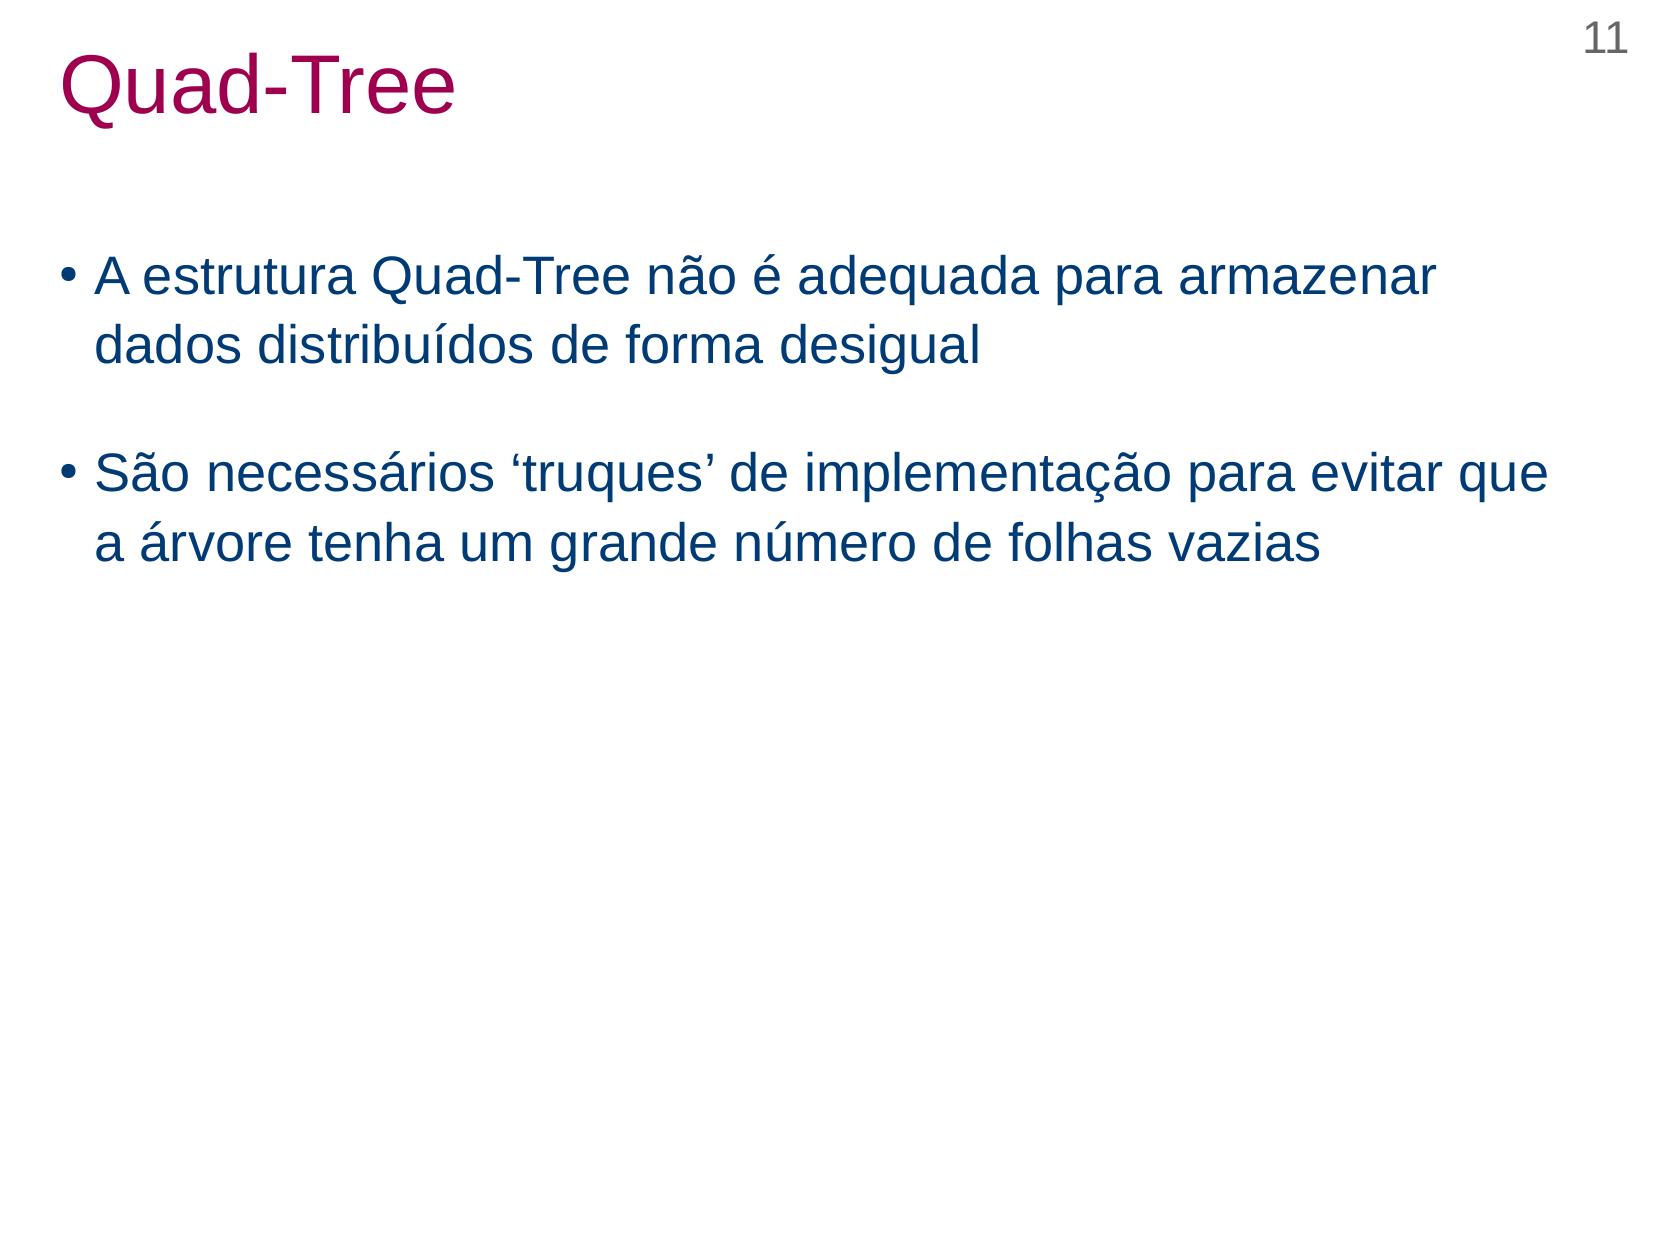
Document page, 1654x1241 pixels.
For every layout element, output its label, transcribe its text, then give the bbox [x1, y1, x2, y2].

list A estrutura Quad-Tree não é adequada para armazenar dados distribuídos de forma desigual São necessários ‘truques’ de implementação para evitar que a árvore tenha um grande número de folhas vazias [59, 236, 1595, 1211]
title Quad-Tree [59, 29, 1595, 148]
